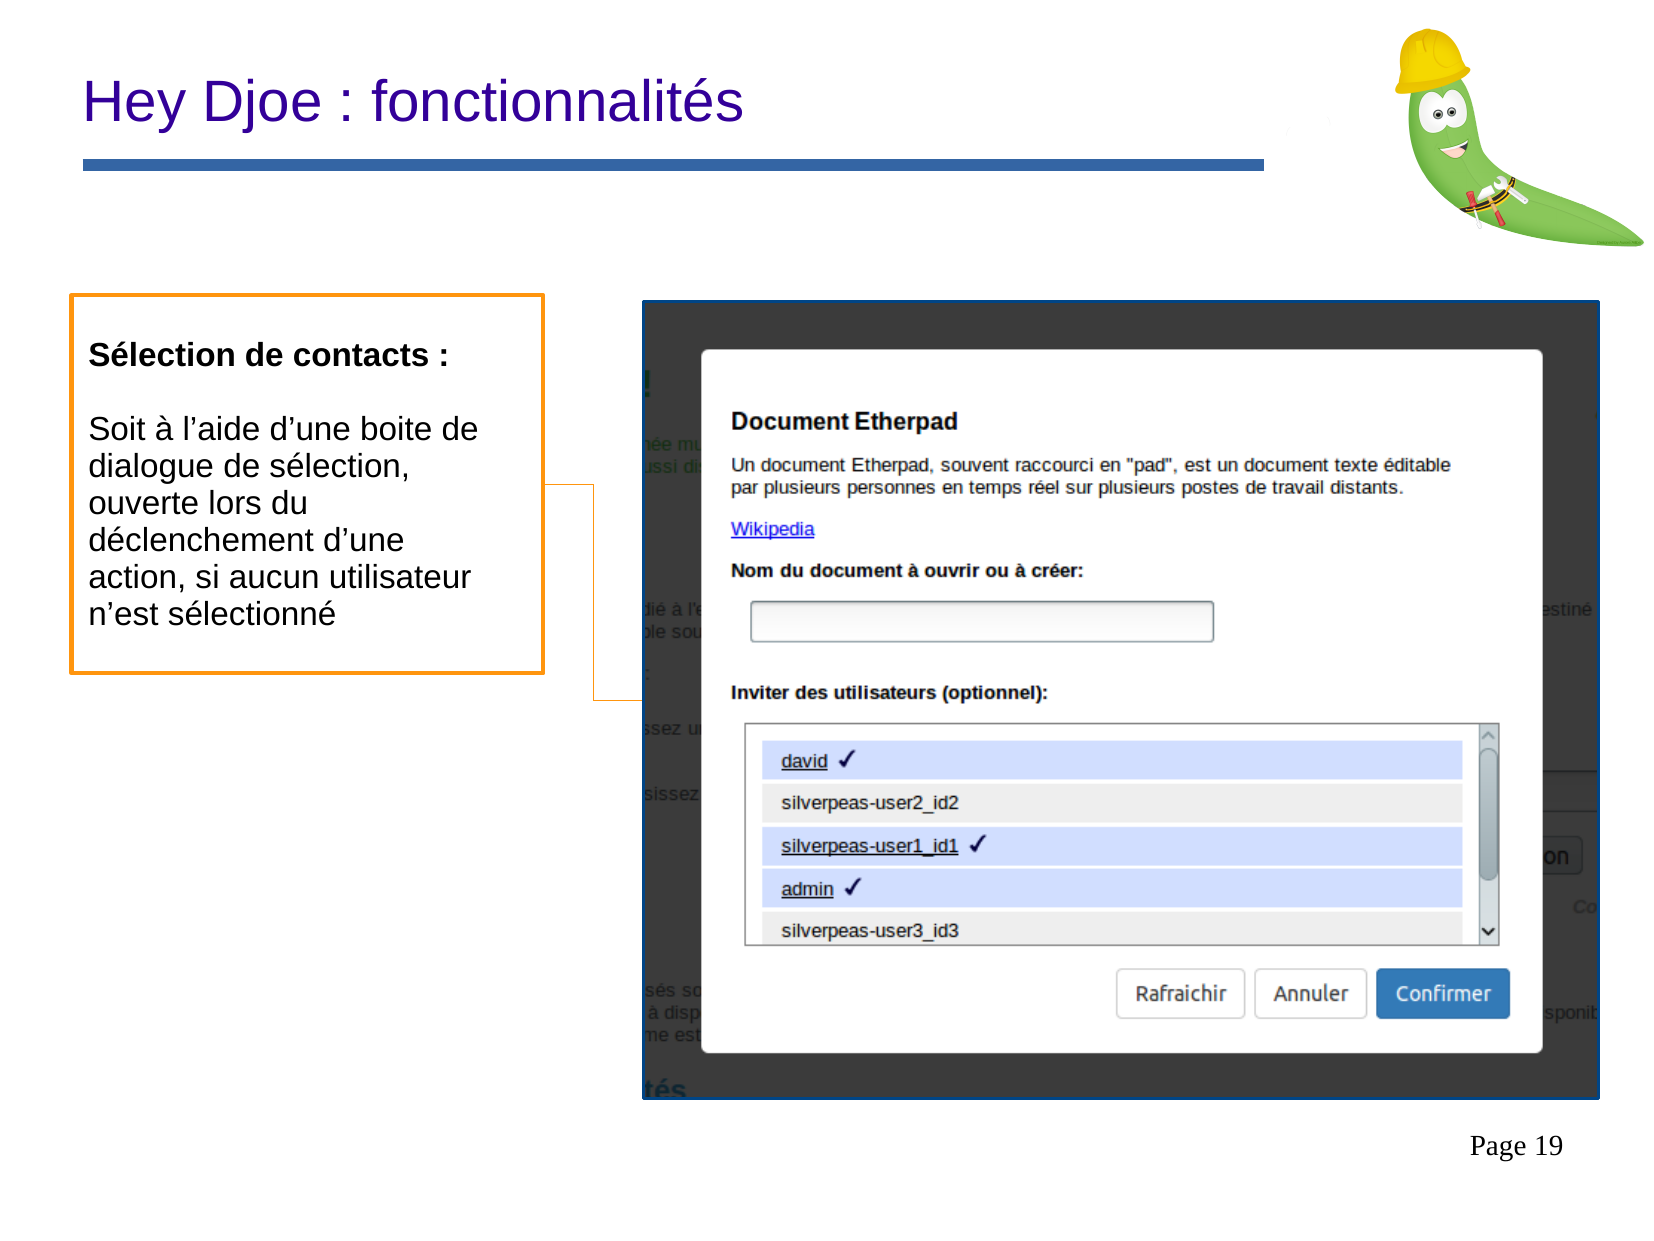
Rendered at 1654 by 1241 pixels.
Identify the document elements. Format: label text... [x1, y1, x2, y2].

text_box Sélection de contacts : Soit à l’aide d’une boite de dialogue de sélection, ouverte lors du déclenchement d’une action, si aucun utilisateur n’est sélectionné [71, 295, 544, 674]
title Hey Djoe : fonctionnalités [82, 49, 1264, 154]
picture [1286, 23, 1647, 248]
picture [645, 302, 1598, 1098]
